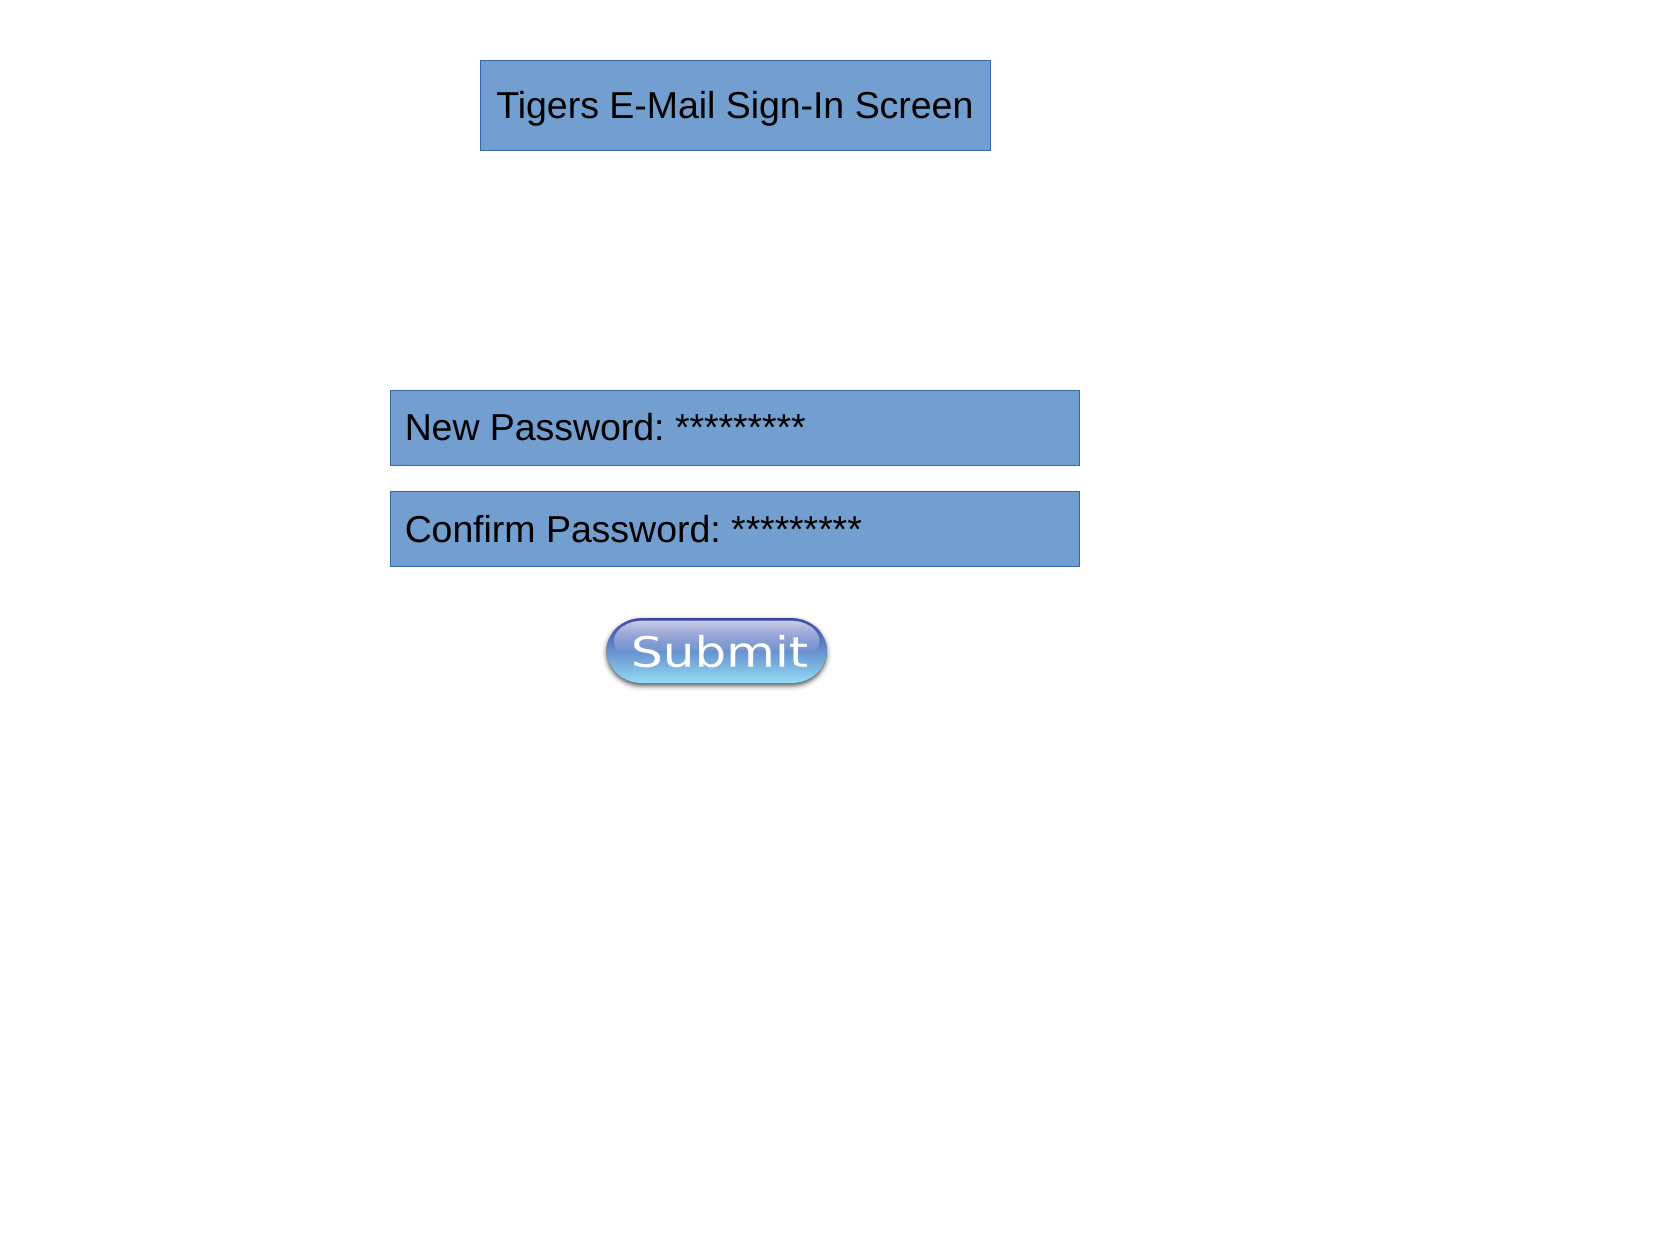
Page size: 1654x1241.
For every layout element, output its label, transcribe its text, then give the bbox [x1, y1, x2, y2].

text_box Confirm Password: ********* [390, 491, 1080, 567]
text_box New Password: ********* [390, 390, 1080, 466]
picture [600, 614, 833, 692]
text_box Tigers E-Mail Sign-In Screen [480, 60, 991, 151]
